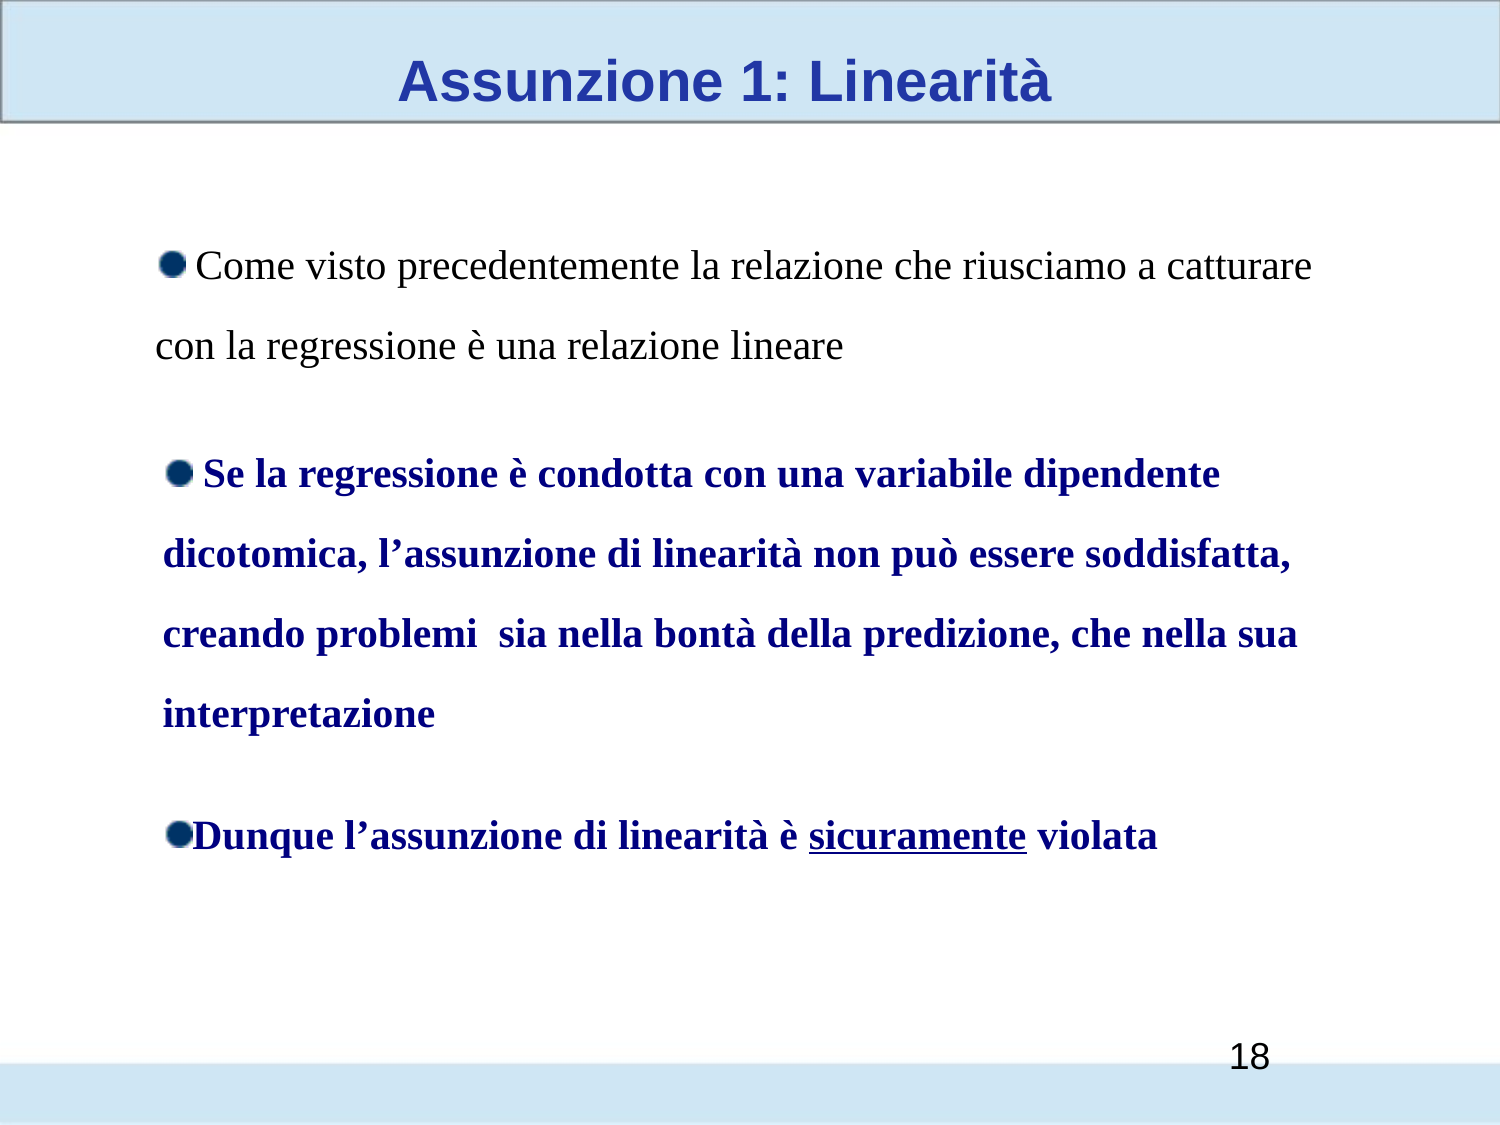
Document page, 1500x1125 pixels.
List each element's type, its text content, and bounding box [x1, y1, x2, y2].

text_box Come visto precedentemente la relazione che riusciamo a catturare con la regressione è una relazione lineare [140, 200, 1384, 376]
slide_number <number> [1074, 1024, 1425, 1103]
title Assunzione 1: Linearità [49, 7, 1400, 149]
text_box Se la regressione è condotta con una variabile dipendente dicotomica, l’assunzione di linearità non può essere soddisfatta, creando problemi sia nella bontà della predizione, che nella sua interpretazione Dunque l’assunzione di linearità è sicuramente violata [147, 408, 1392, 866]
picture [0, 0, 1500, 1125]
